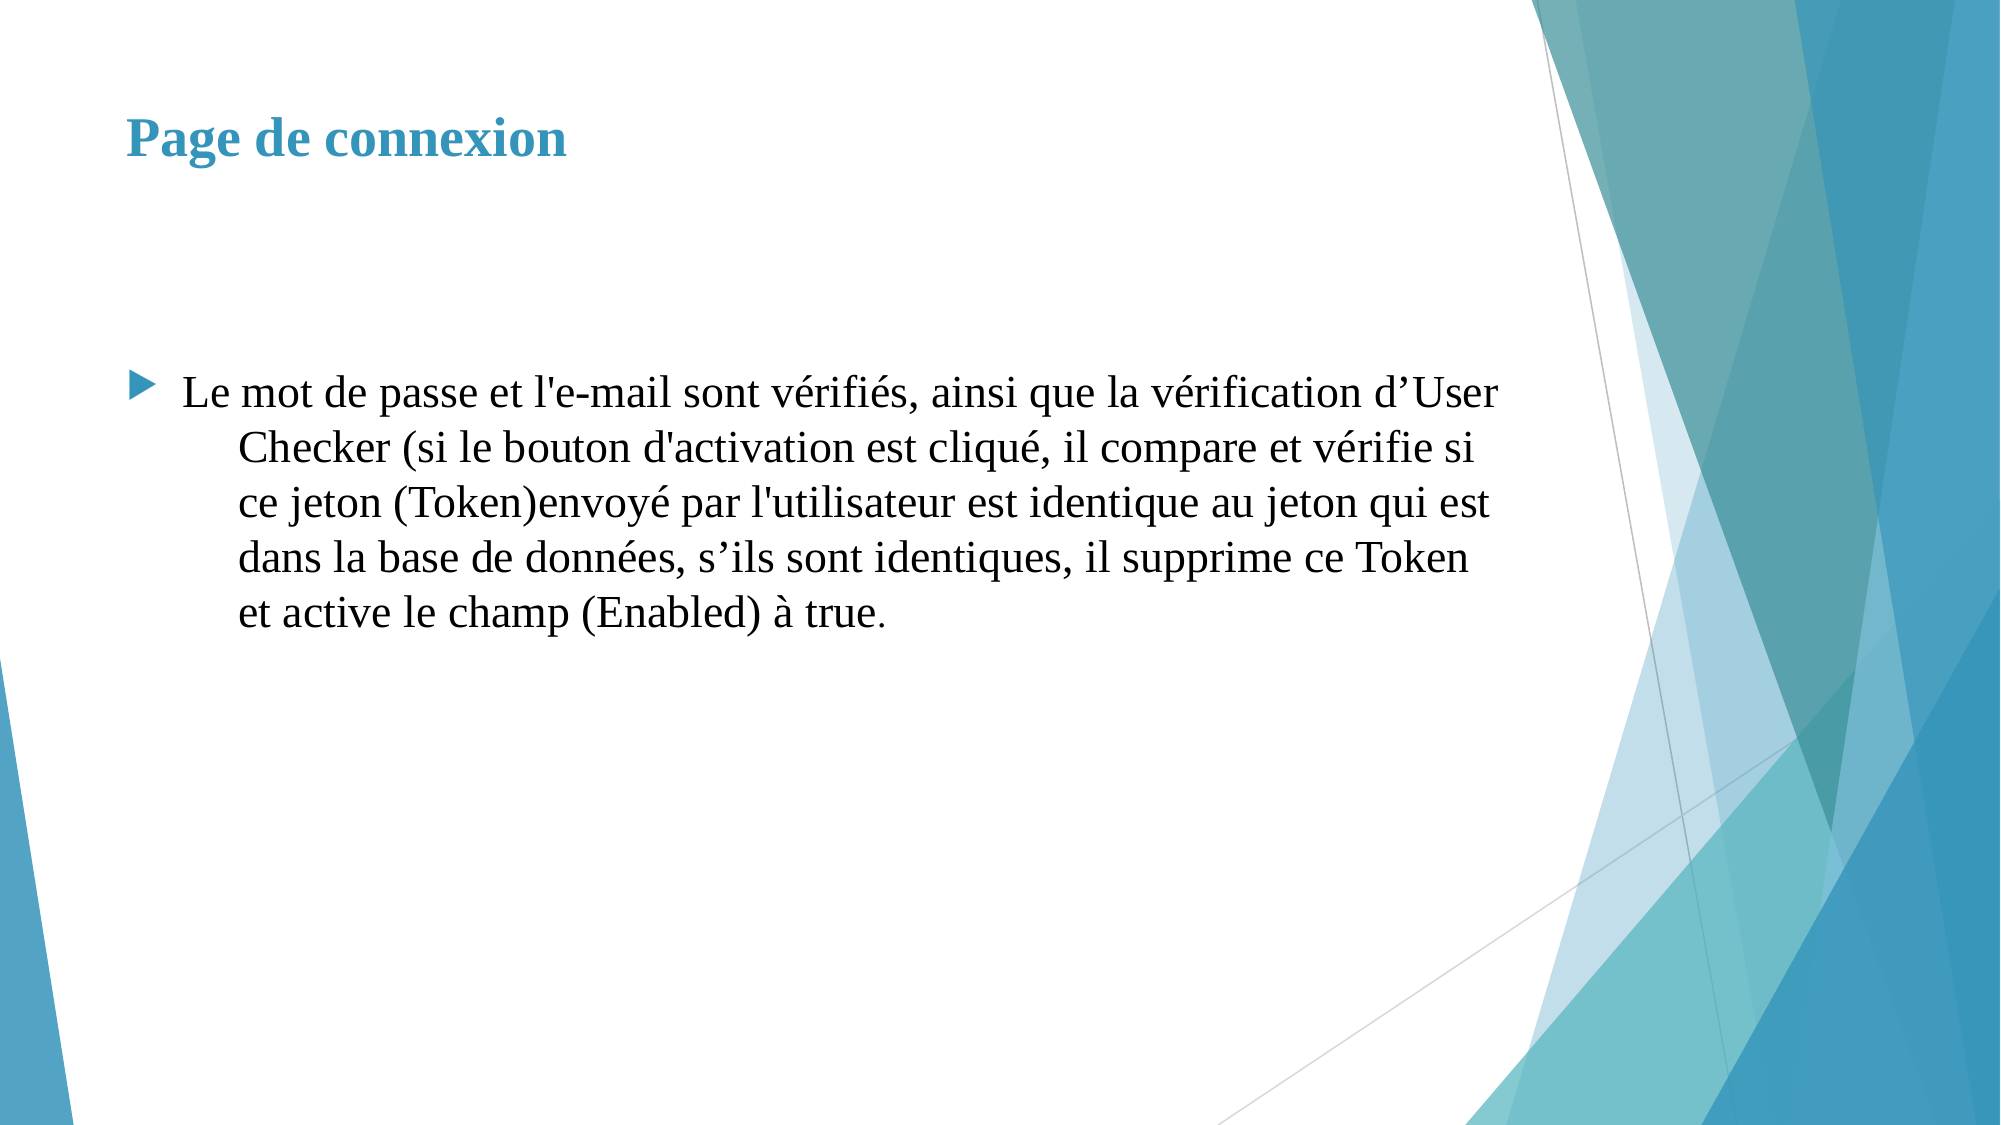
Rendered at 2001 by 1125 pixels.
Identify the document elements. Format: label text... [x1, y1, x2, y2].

list Le mot de passe et l'e-mail sont vérifiés, ainsi que la vérification d’User Checker (si le bouton d'activation est cliqué, il compare et vérifie si ce jeton (Token)envoyé par l'utilisateur est identique au jeton qui est dans la base de données, s’ils sont identiques, il supprime ce Token et active le champ (Enabled) à true. [111, 354, 1522, 992]
title Page de connexion [111, 25, 1522, 243]
